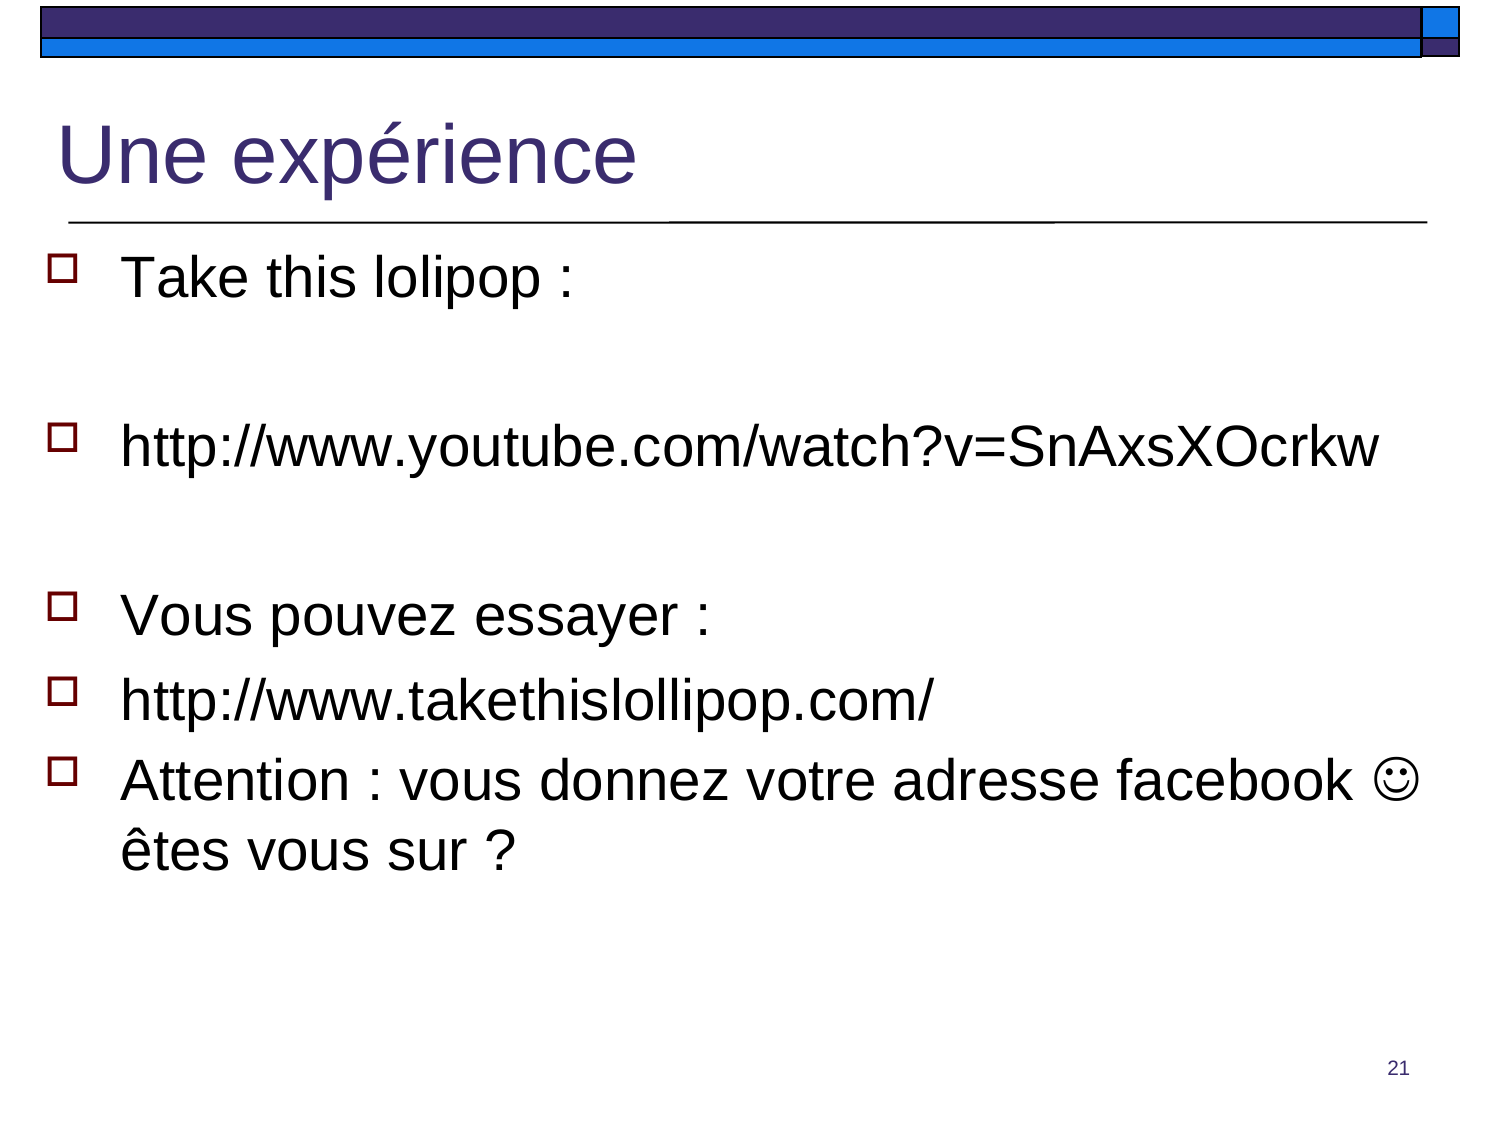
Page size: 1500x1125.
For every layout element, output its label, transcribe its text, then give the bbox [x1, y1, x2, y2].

text_box Une expérience [41, 78, 1459, 209]
text_box <numéro> [1112, 1046, 1426, 1101]
text_box Take this lolipop : http://www.youtube.com/watch?v=SnAxsXOcrkw Vous pouvez essayer : http://www.takethislollipop.com/ Attention : vous donnez votre adresse facebook  êtes vous sur ? [29, 231, 1448, 1012]
